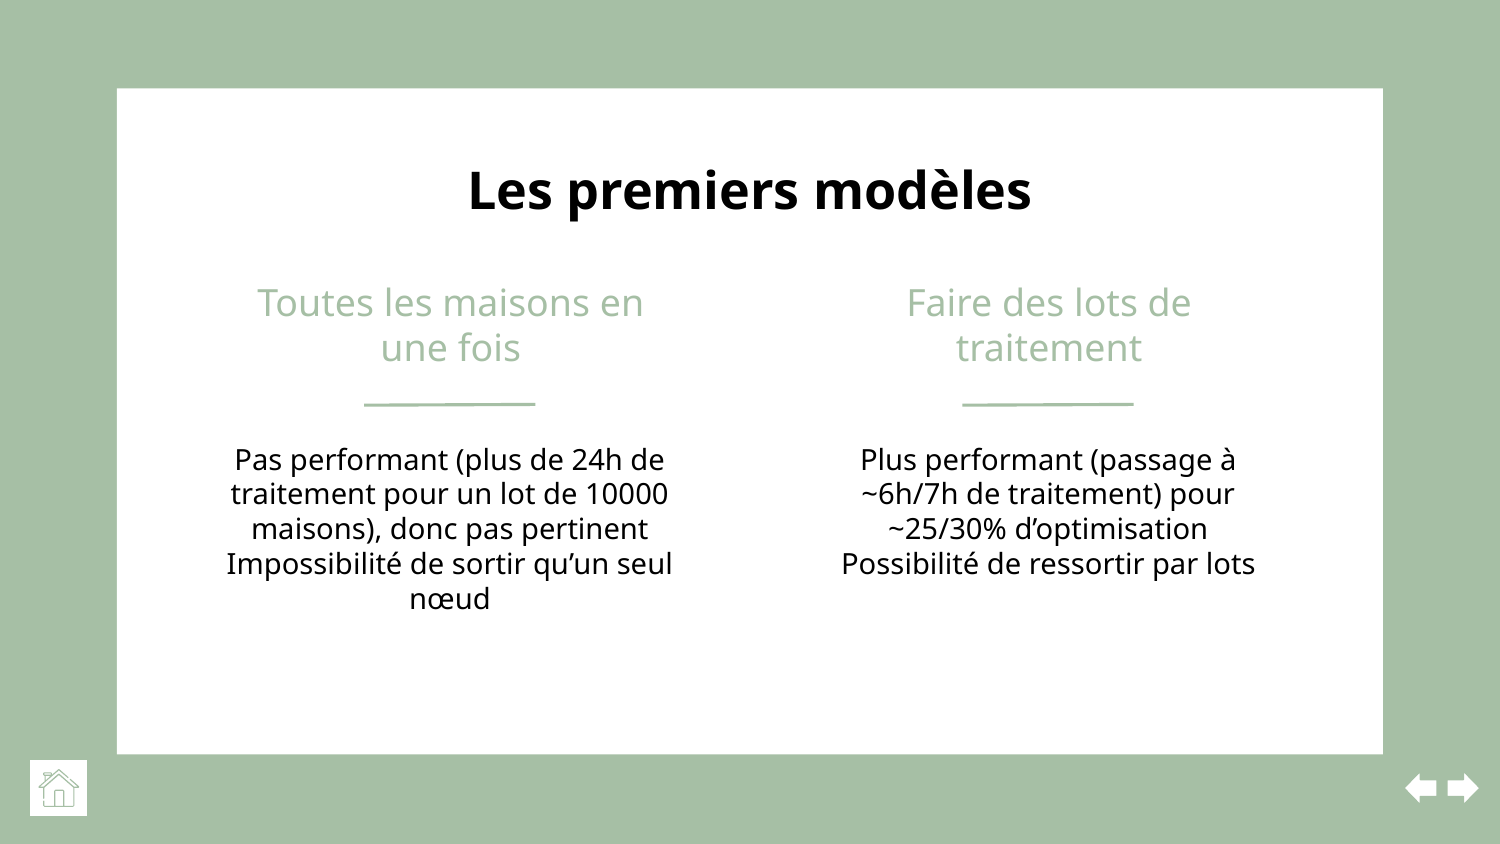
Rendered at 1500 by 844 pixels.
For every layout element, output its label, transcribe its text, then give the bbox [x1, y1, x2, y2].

text_box [1403, 771, 1438, 806]
title Les premiers modèles [116, 142, 1383, 233]
subtitle Plus performant (passage à ~6h/7h de traitement) pour ~25/30% d’optimisation Possibilité de ressortir par lots [801, 425, 1296, 629]
text_box [29, 758, 88, 818]
subtitle Faire des lots de traitement [802, 311, 1296, 384]
text_box [1446, 770, 1481, 806]
subtitle Toutes les maisons en une fois [204, 311, 698, 384]
subtitle Pas performant (plus de 24h de traitement pour un lot de 10000 maisons), donc pas pertinent Impossibilité de sortir qu’un seul nœud [203, 425, 697, 629]
